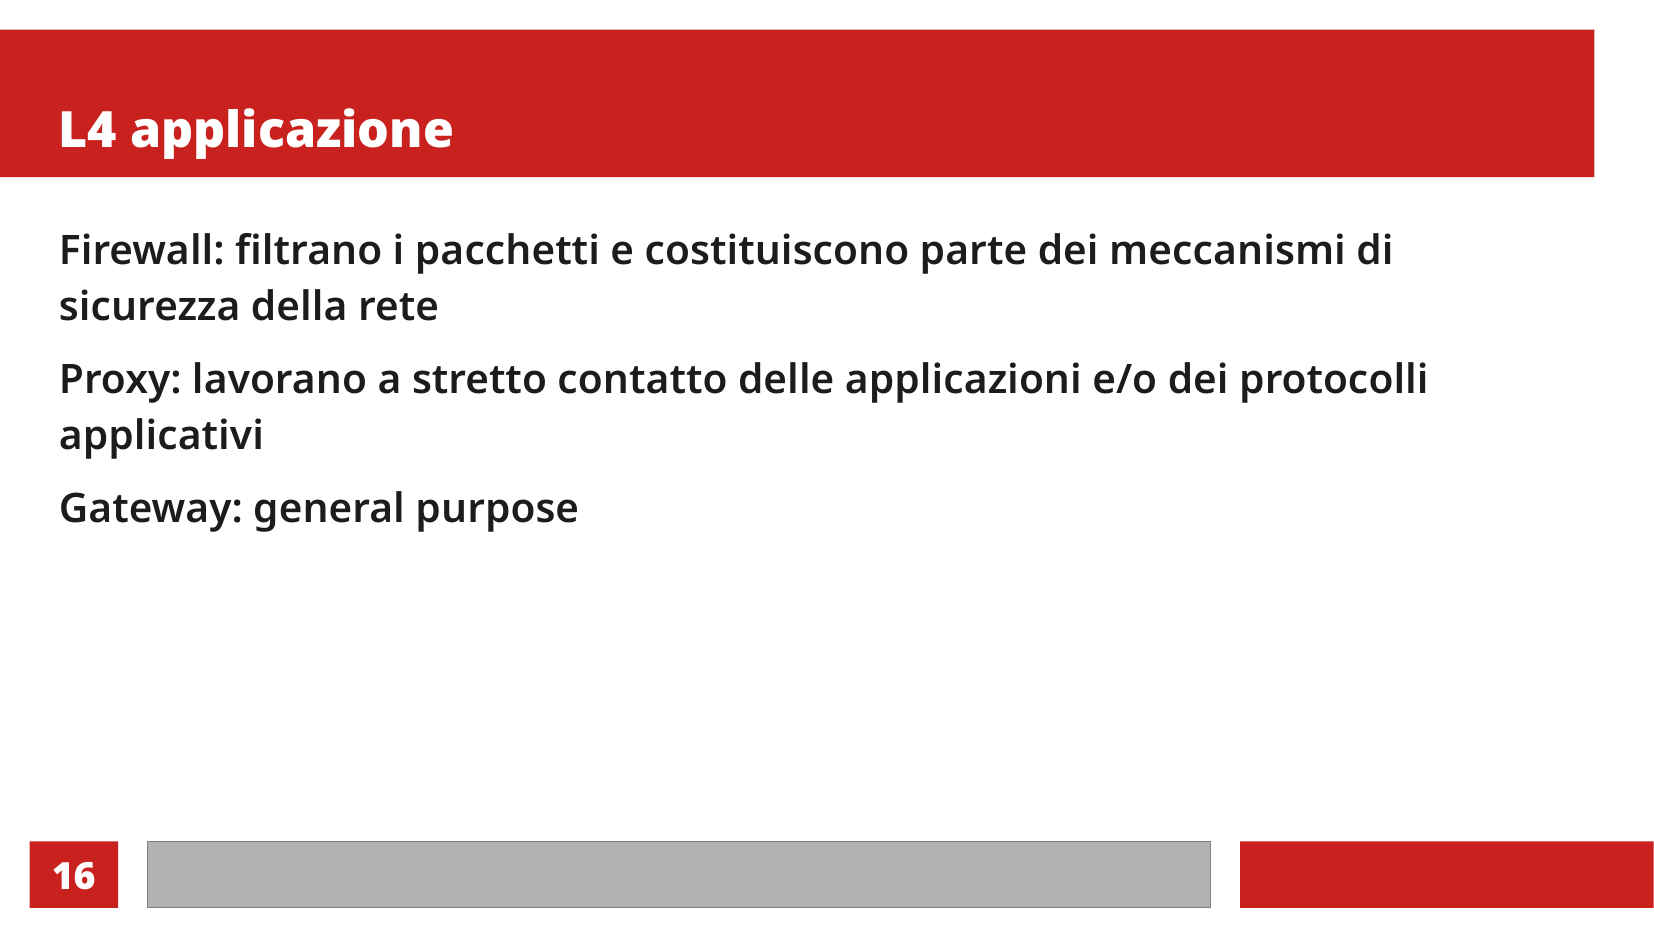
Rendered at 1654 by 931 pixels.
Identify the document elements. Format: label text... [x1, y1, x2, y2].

list Firewall: filtrano i pacchetti e costituiscono parte dei meccanismi di sicurezza della rete Proxy: lavorano a stretto contatto delle applicazioni e/o dei protocolli applicativi Gateway: general purpose [59, 221, 1565, 798]
title L4 applicazione [59, 44, 1595, 163]
